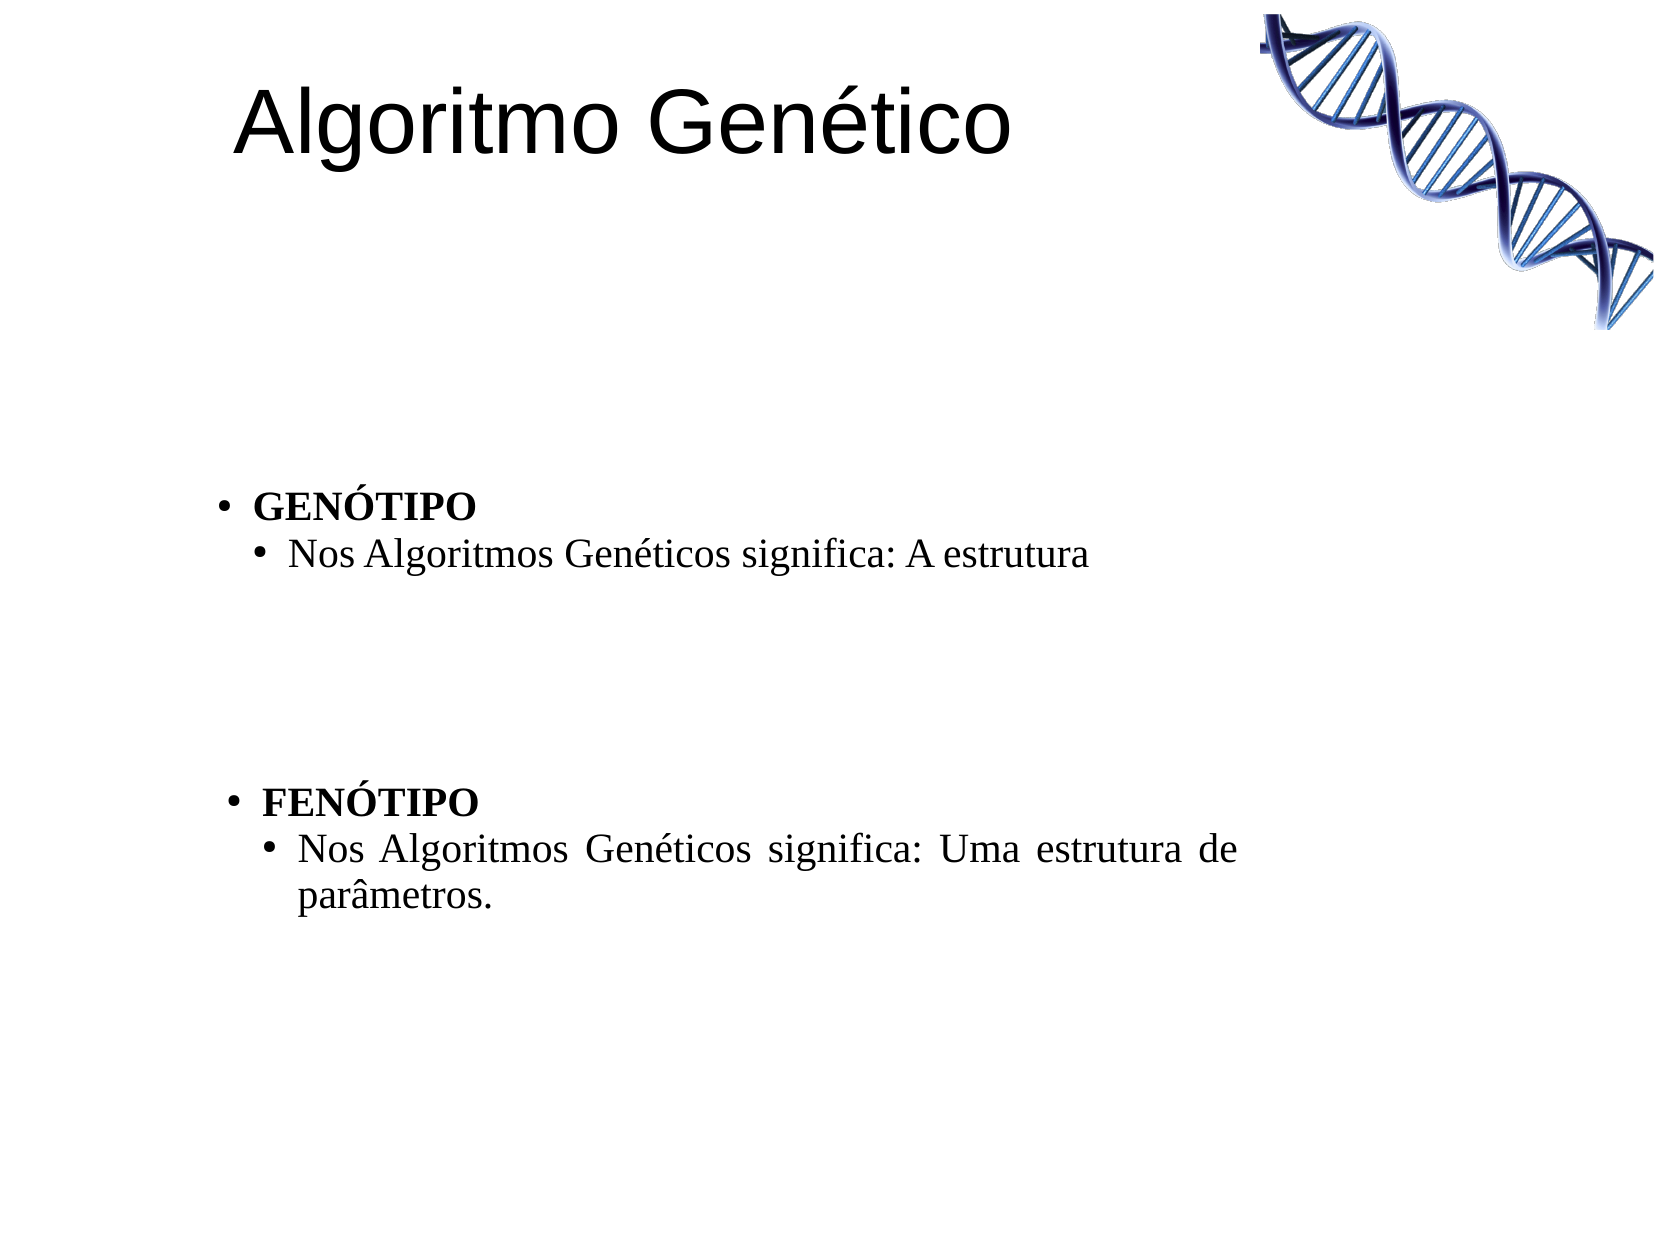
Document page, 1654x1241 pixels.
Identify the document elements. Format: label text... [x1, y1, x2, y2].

title Algoritmo Genético [0, 17, 1369, 226]
picture [1260, 14, 1654, 331]
text_box GENÓTIPO Nos Algoritmos Genéticos significa: A estrutura [202, 476, 1244, 628]
text_box FENÓTIPO Nos Algoritmos Genéticos significa: Uma estrutura de parâmetros. [211, 771, 1254, 926]
